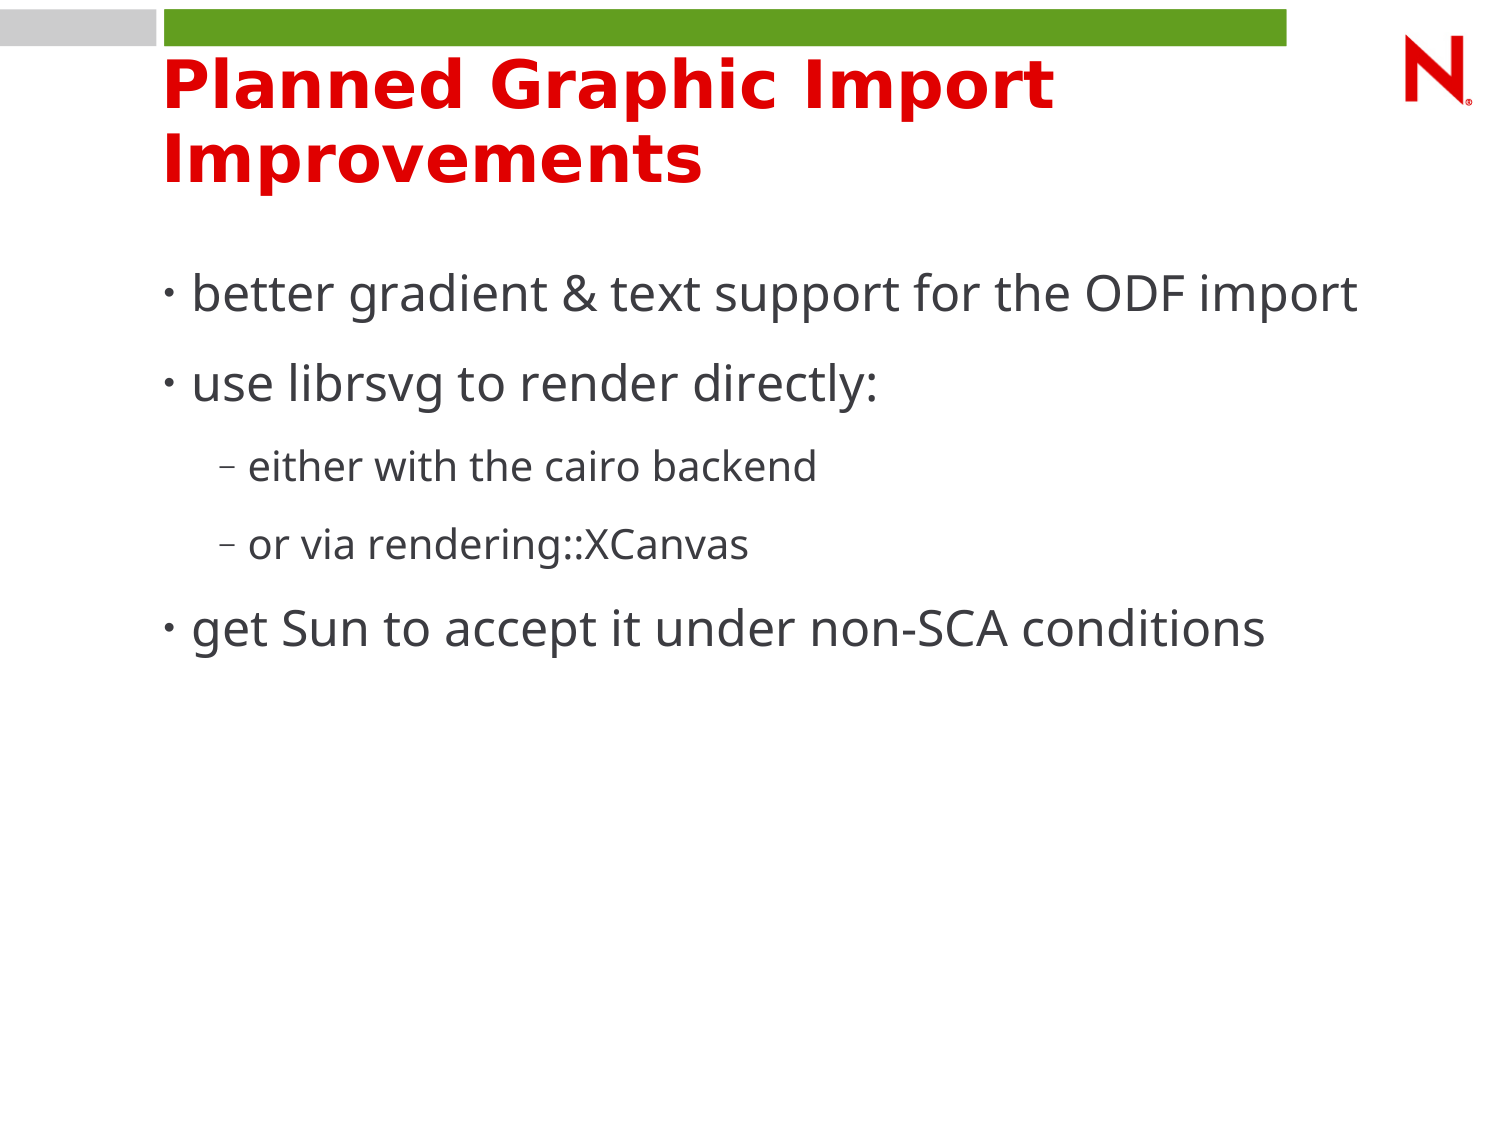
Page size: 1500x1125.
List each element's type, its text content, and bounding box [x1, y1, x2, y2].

list better gradient & text support for the ODF import use librsvg to render directly: either with the cairo backend or via rendering::XCanvas get Sun to accept it under non-SCA conditions [163, 254, 1404, 986]
title Planned Graphic Import Improvements [161, 41, 1383, 205]
picture [1403, 32, 1473, 107]
